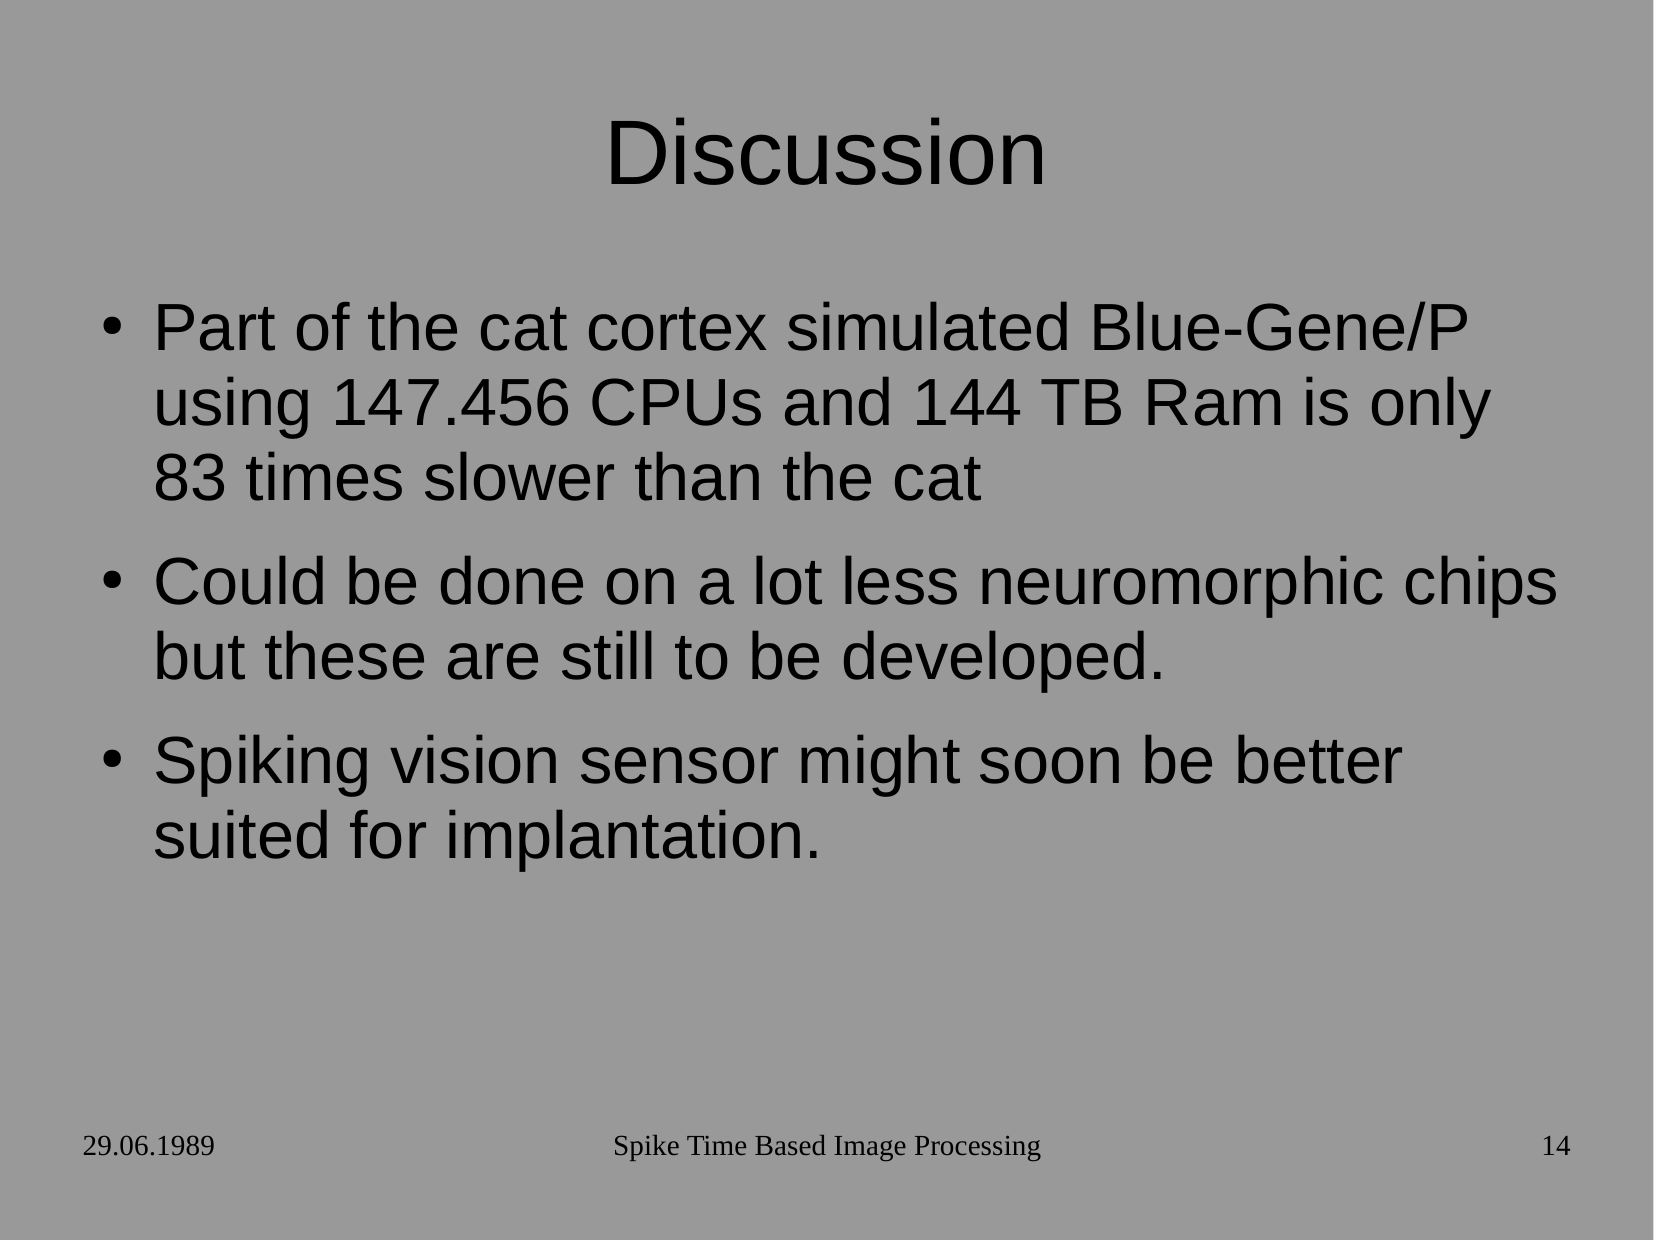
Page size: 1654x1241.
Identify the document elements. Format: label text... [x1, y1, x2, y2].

title Discussion [82, 49, 1571, 257]
list Part of the cat cortex simulated Blue-Gene/P using 147.456 CPUs and 144 TB Ram is only 83 times slower than the cat Could be done on a lot less neuromorphic chips but these are still to be developed. Spiking vision sensor might soon be better suited for implantation. [82, 290, 1571, 1010]
